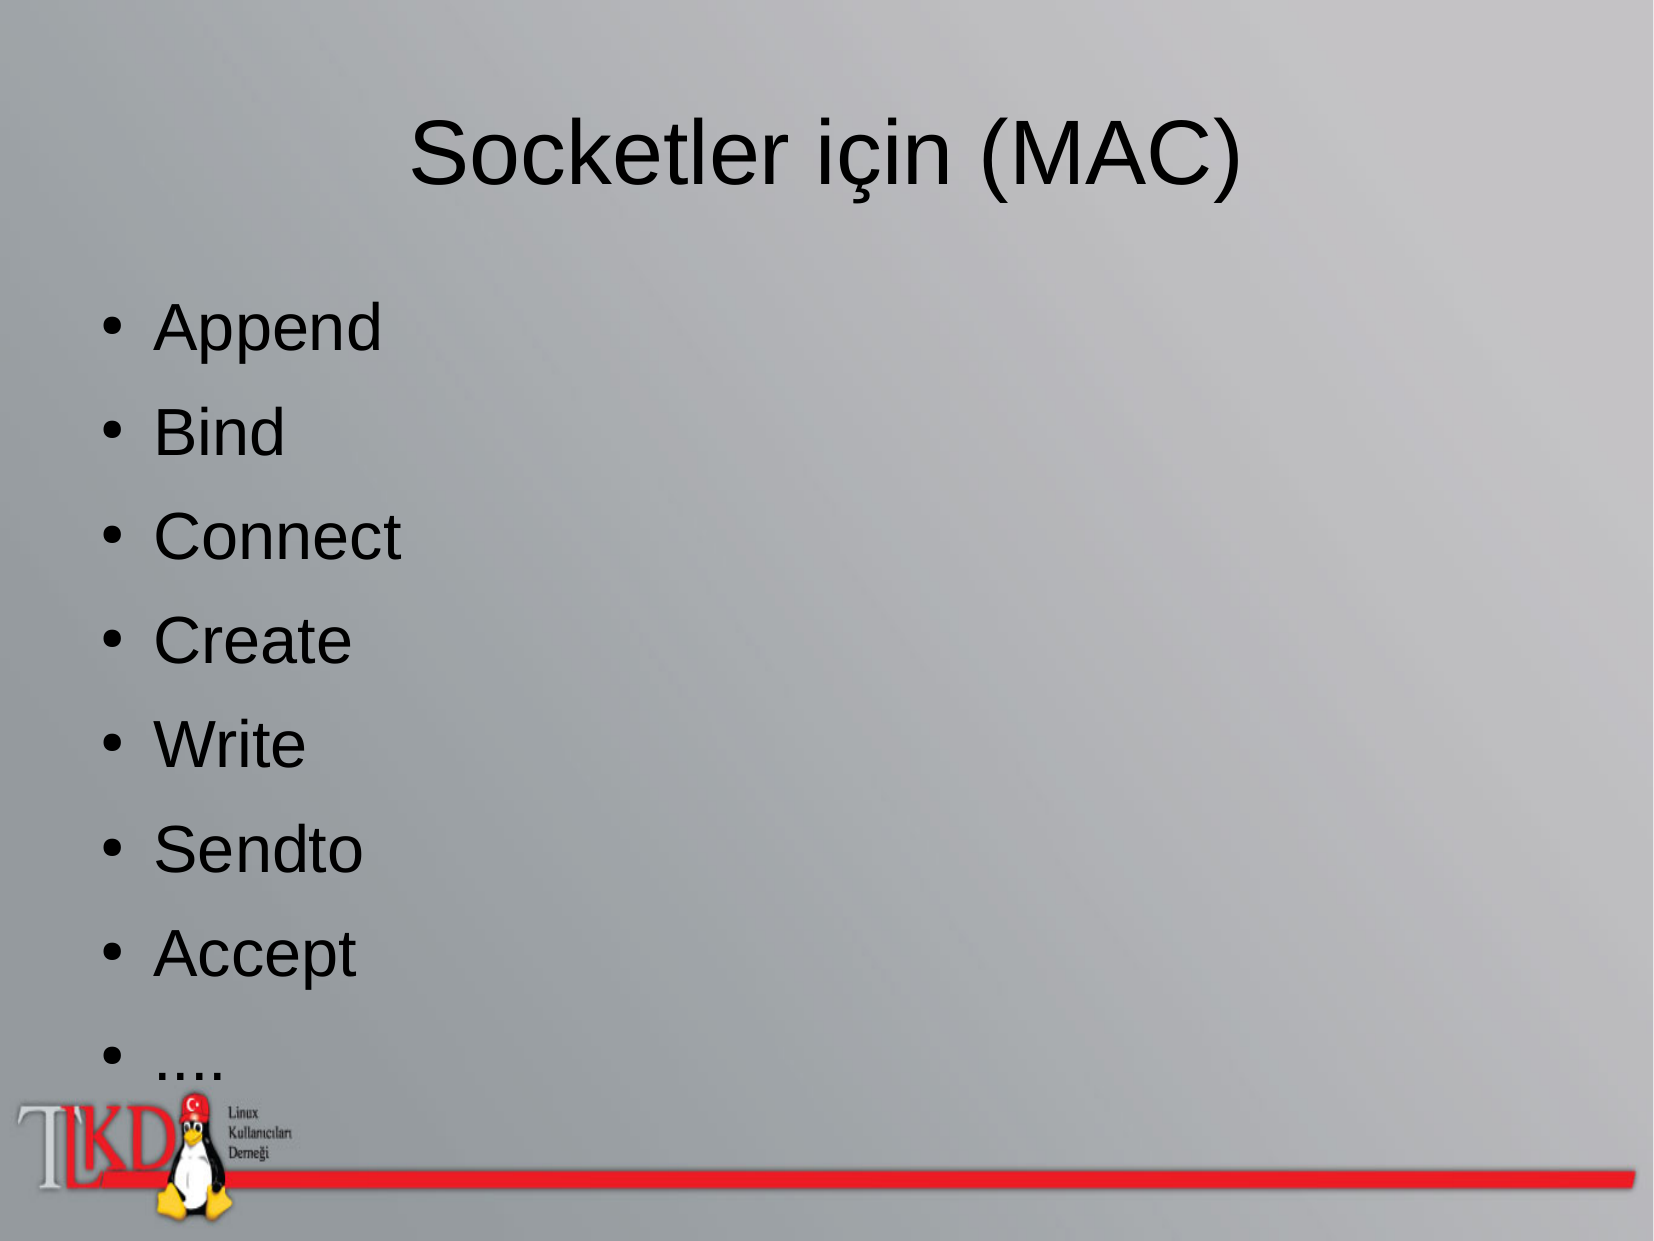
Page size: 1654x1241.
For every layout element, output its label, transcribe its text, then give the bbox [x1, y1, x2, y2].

picture [0, 0, 1654, 1241]
list Append Bind Connect Create Write Sendto Accept .... [82, 290, 1571, 1109]
title Socketler için (MAC) [82, 49, 1571, 257]
